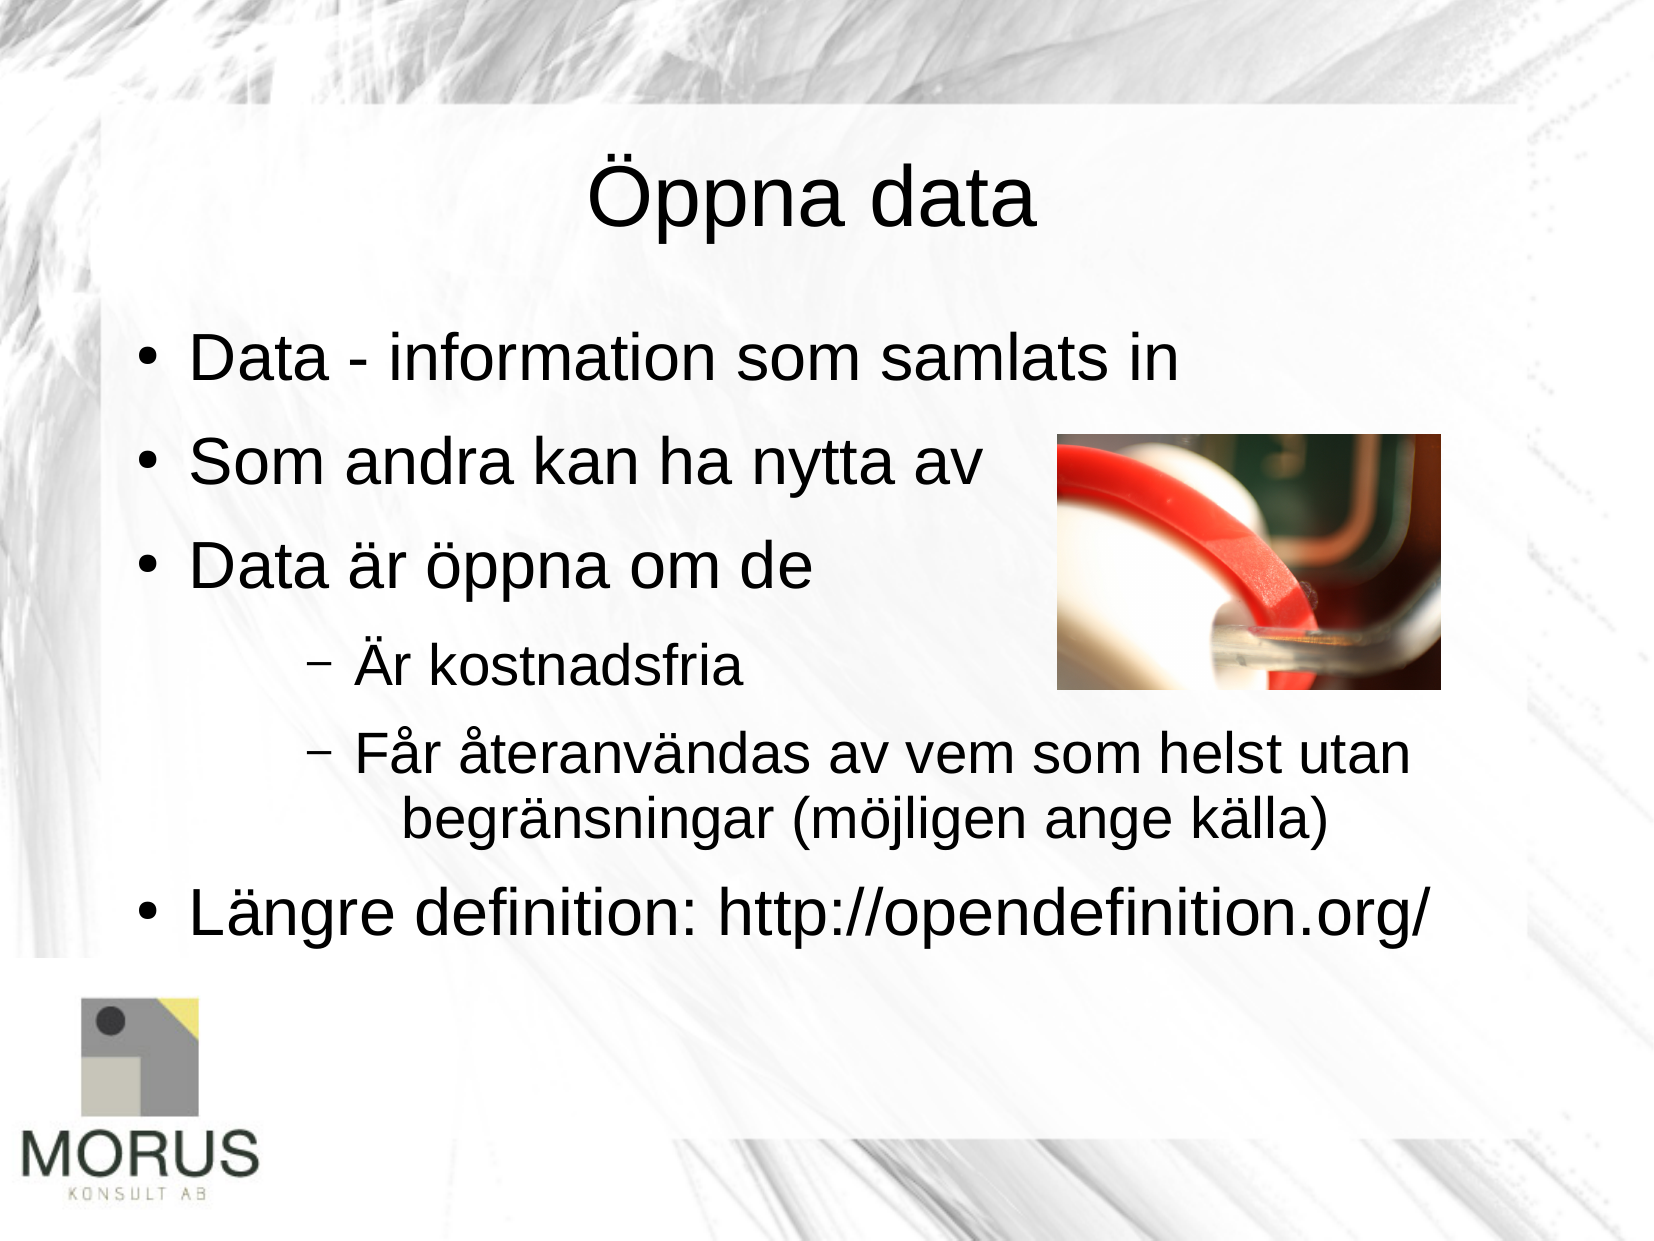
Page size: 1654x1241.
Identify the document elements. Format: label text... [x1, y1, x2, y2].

title Öppna data [118, 112, 1506, 281]
list Data - information som samlats in Som andra kan ha nytta av Data är öppna om de Är kostnadsfria Får återanvändas av vem som helst utan begränsningar (möjligen ange källa) Längre definition: http://opendefinition.org/ [118, 319, 1571, 1040]
picture [0, 0, 1654, 1241]
